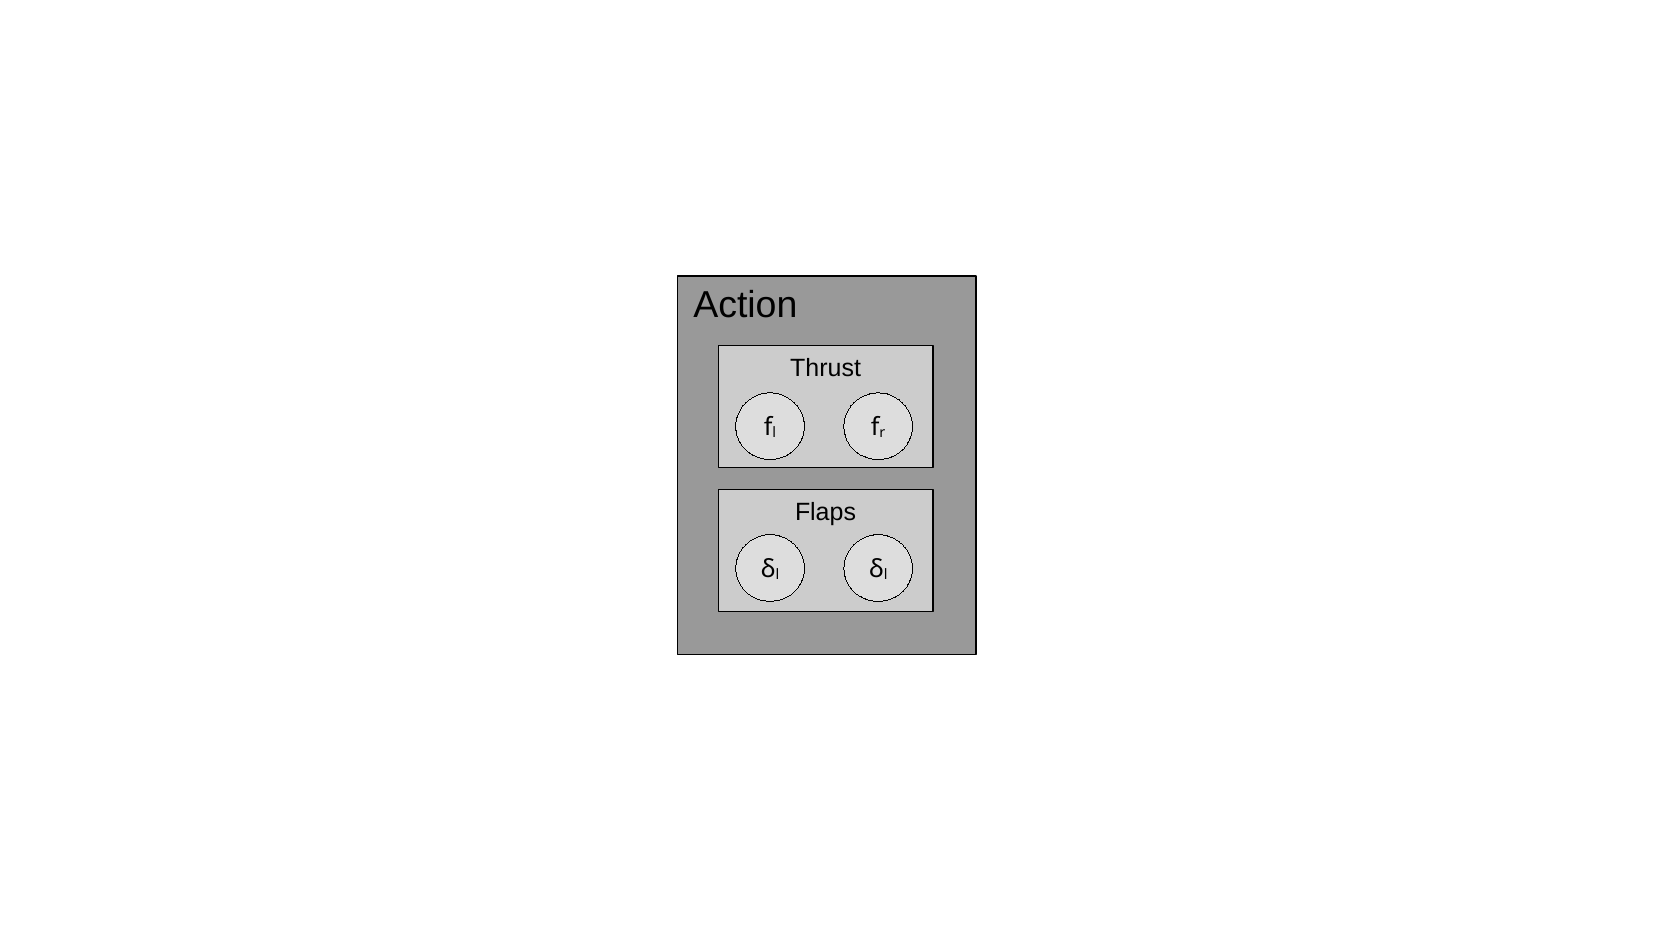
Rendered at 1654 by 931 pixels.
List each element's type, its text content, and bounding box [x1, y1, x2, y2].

text_box δl [843, 534, 913, 602]
text_box Flaps [718, 489, 933, 612]
text_box δl [735, 534, 805, 602]
text_box fr [843, 392, 913, 460]
text_box Thrust [718, 345, 933, 468]
text_box fl [735, 392, 805, 460]
text_box Action [677, 275, 976, 655]
